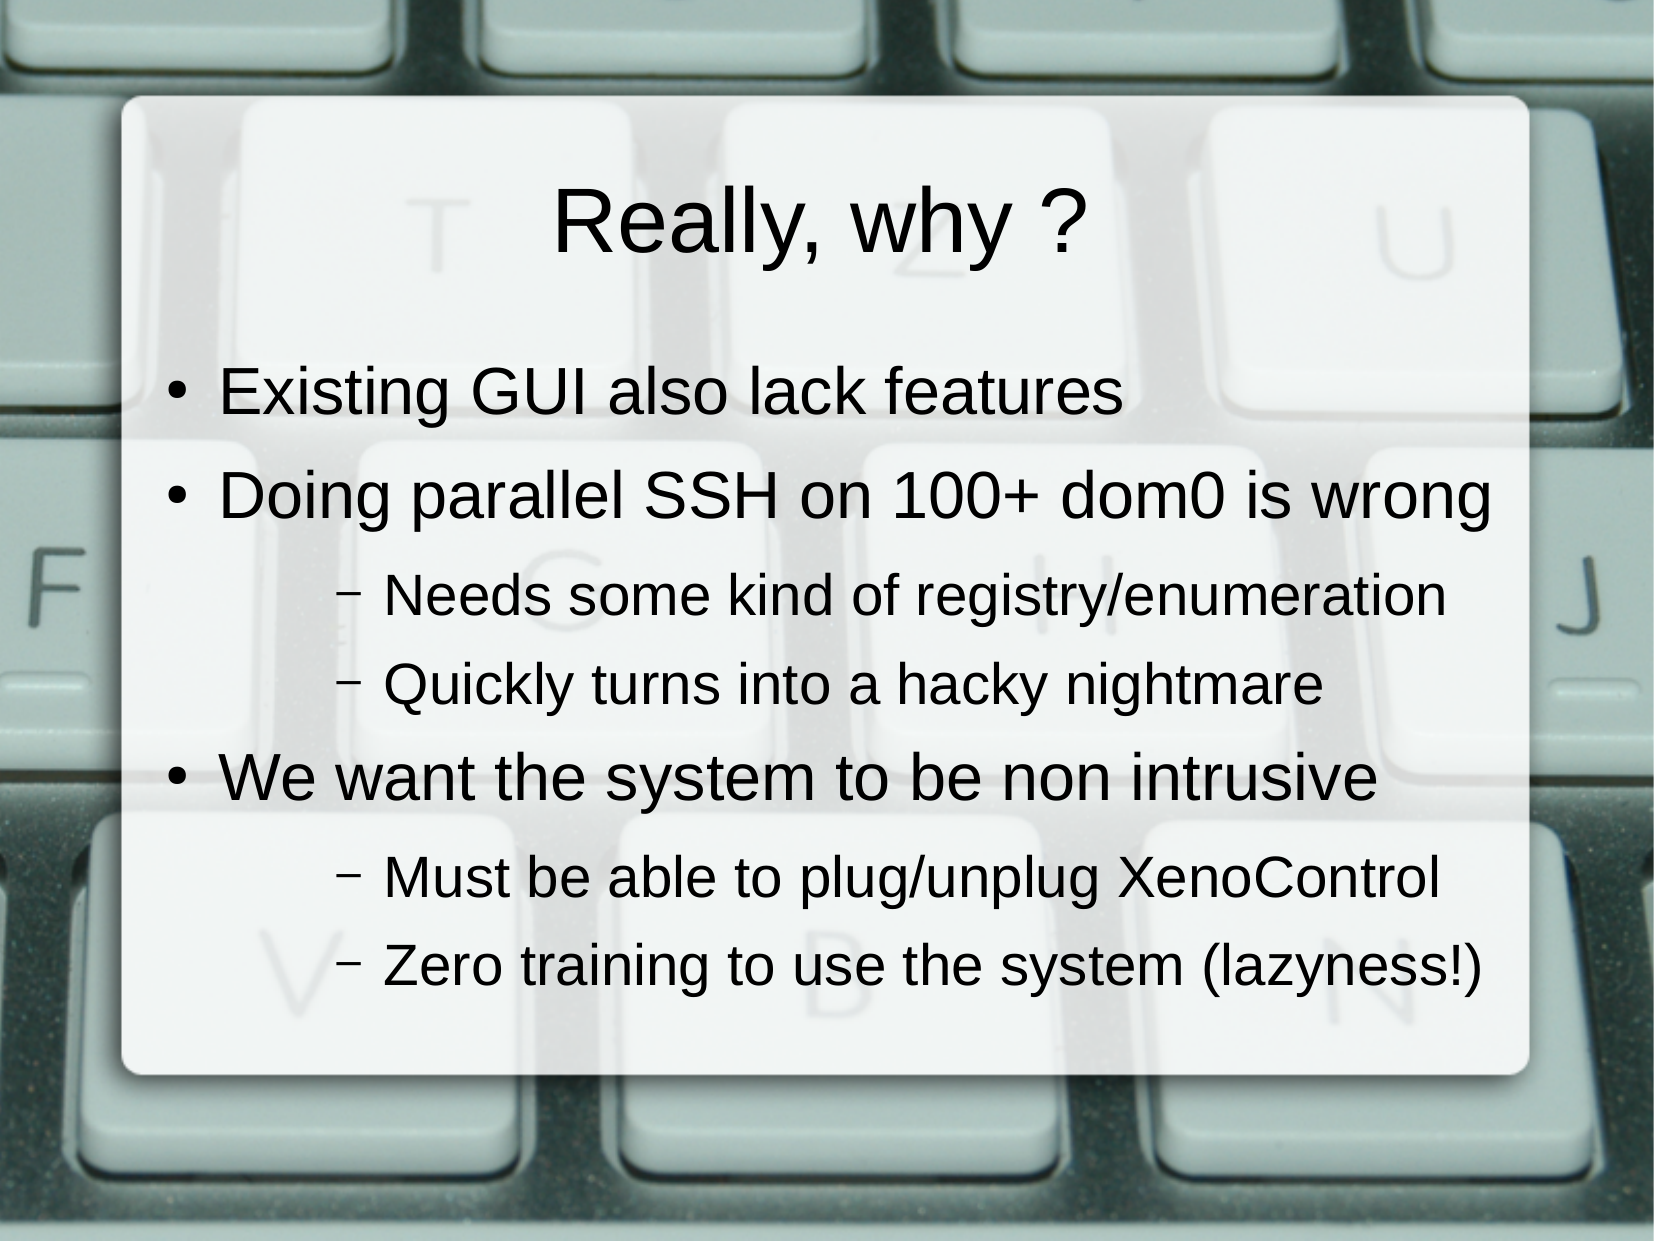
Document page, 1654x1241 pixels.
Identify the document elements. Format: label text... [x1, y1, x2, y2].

title Really, why ? [135, 125, 1506, 318]
picture [0, 0, 1654, 1241]
list Existing GUI also lack features Doing parallel SSH on 100+ dom0 is wrong Needs some kind of registry/enumeration Quickly turns into a hacky nightmare We want the system to be non intrusive Must be able to plug/unplug XenoControl Zero training to use the system (lazyness!) [147, 354, 1506, 1159]
